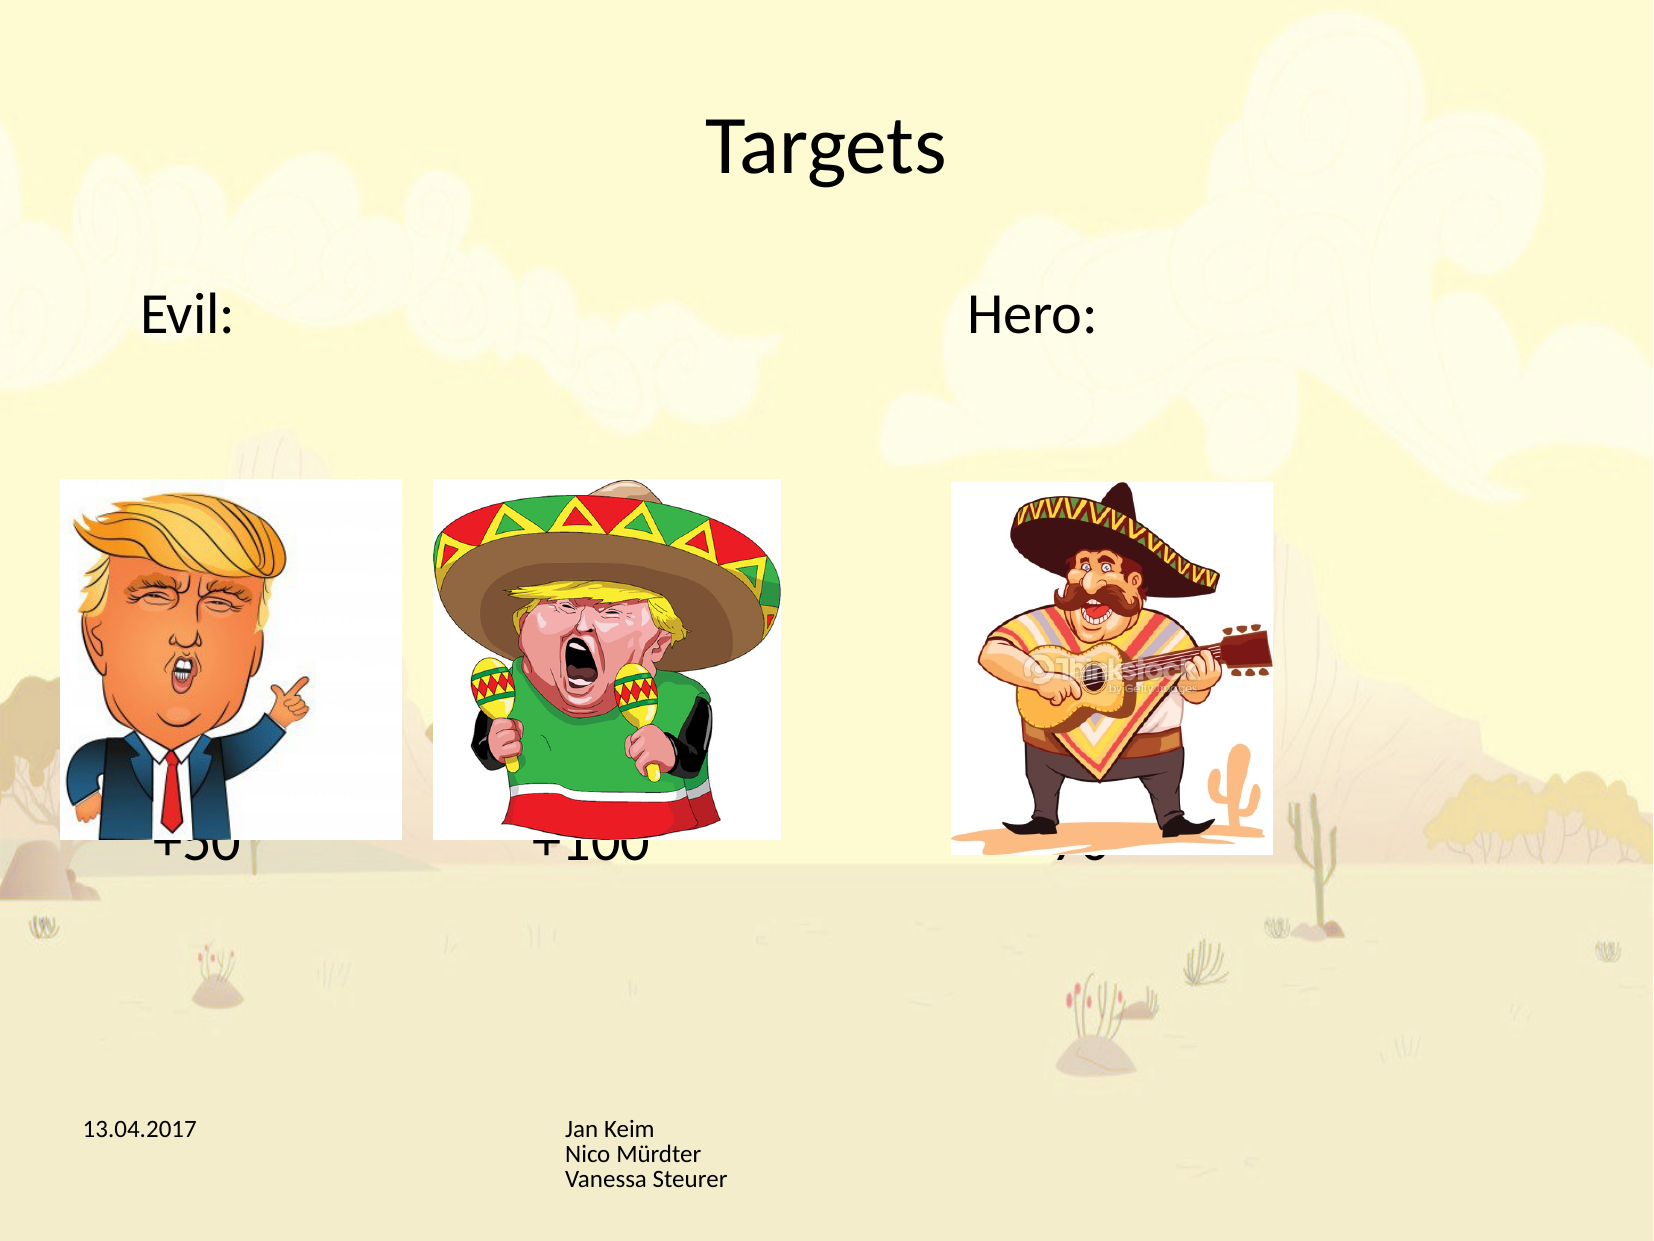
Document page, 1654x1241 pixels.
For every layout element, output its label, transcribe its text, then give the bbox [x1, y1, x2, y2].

picture [0, 0, 1654, 1241]
list Hero: -70 [870, 290, 1596, 1010]
title Targets [82, 49, 1571, 257]
list Evil: +50 +100 [69, 290, 796, 1010]
